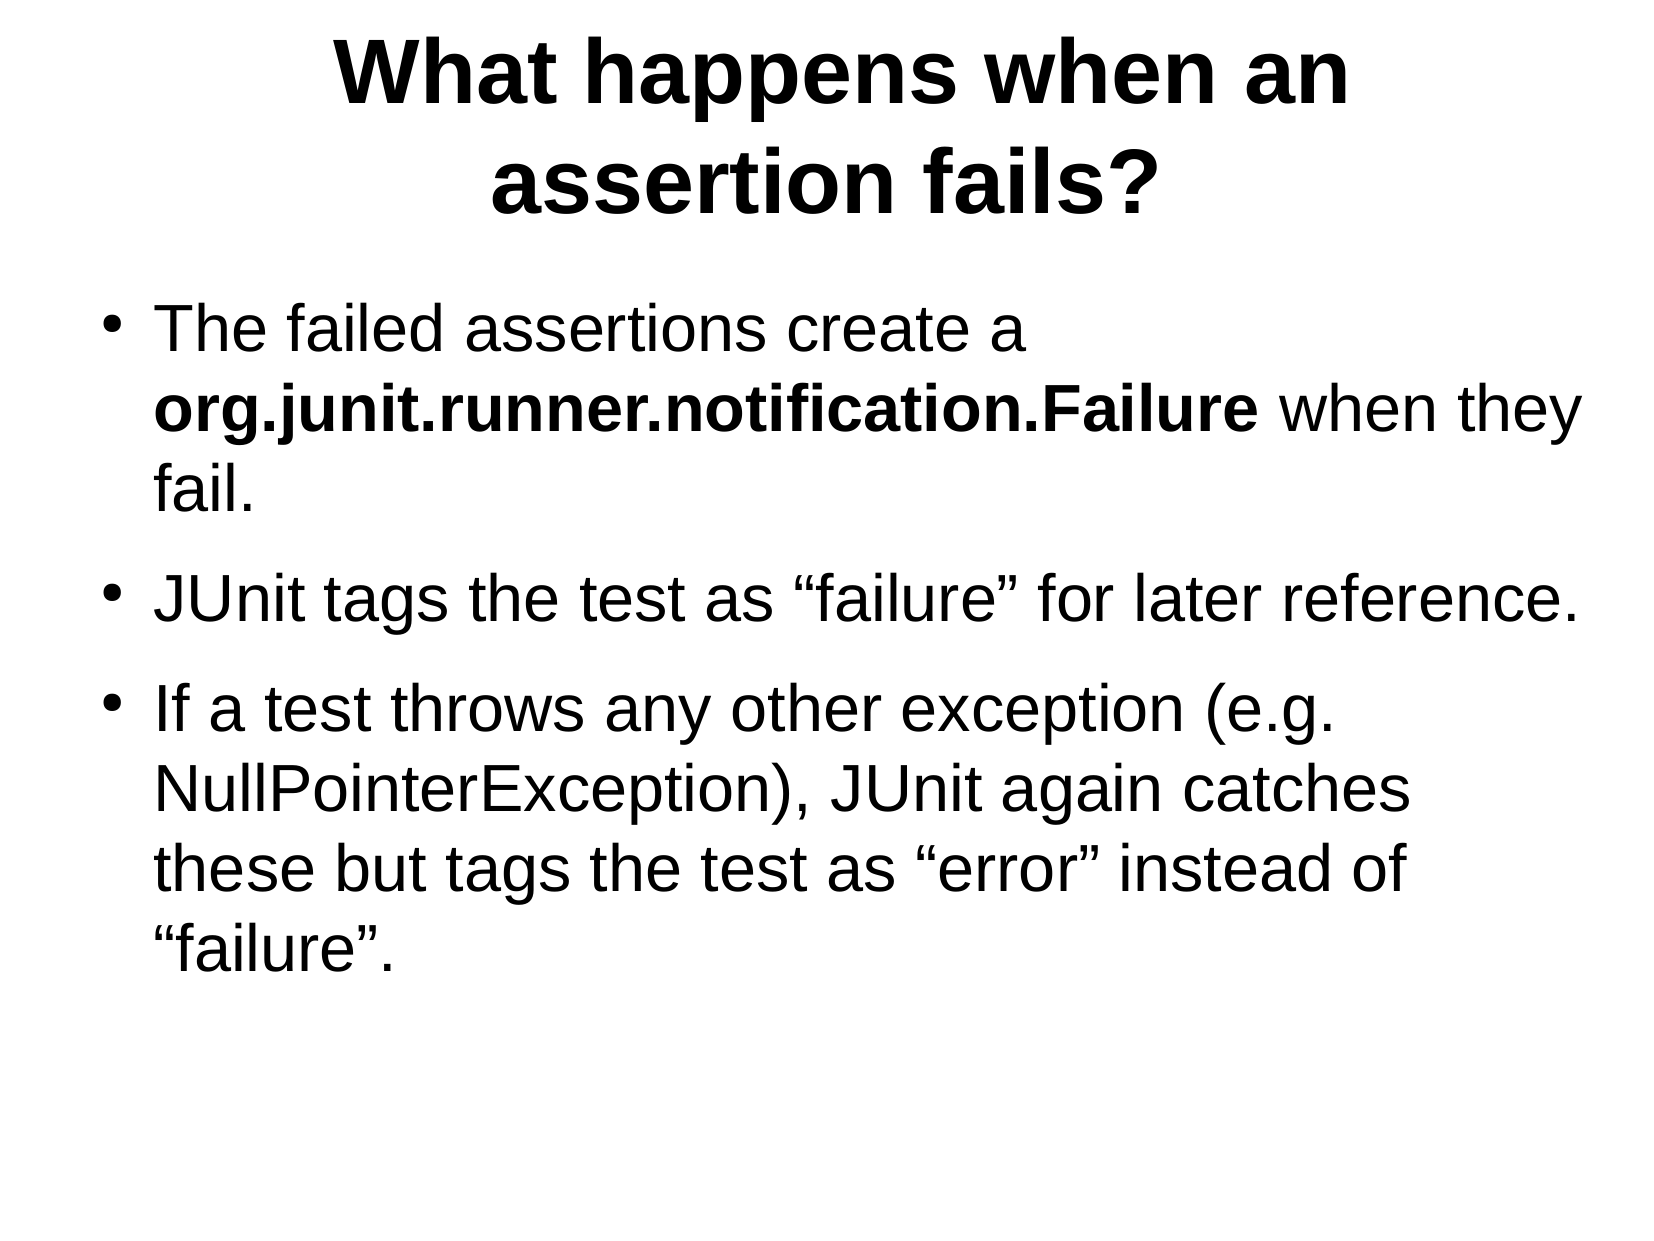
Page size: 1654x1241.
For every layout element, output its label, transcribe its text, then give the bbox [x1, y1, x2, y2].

list The failed assertions create a org.junit.runner.notification.Failure when they fail. JUnit tags the test as “failure” for later reference. If a test throws any other exception (e.g. NullPointerException), JUnit again catches these but tags the test as “error” instead of “failure”. [82, 285, 1591, 1186]
title What happens when an assertion fails? [82, 49, 1571, 196]
